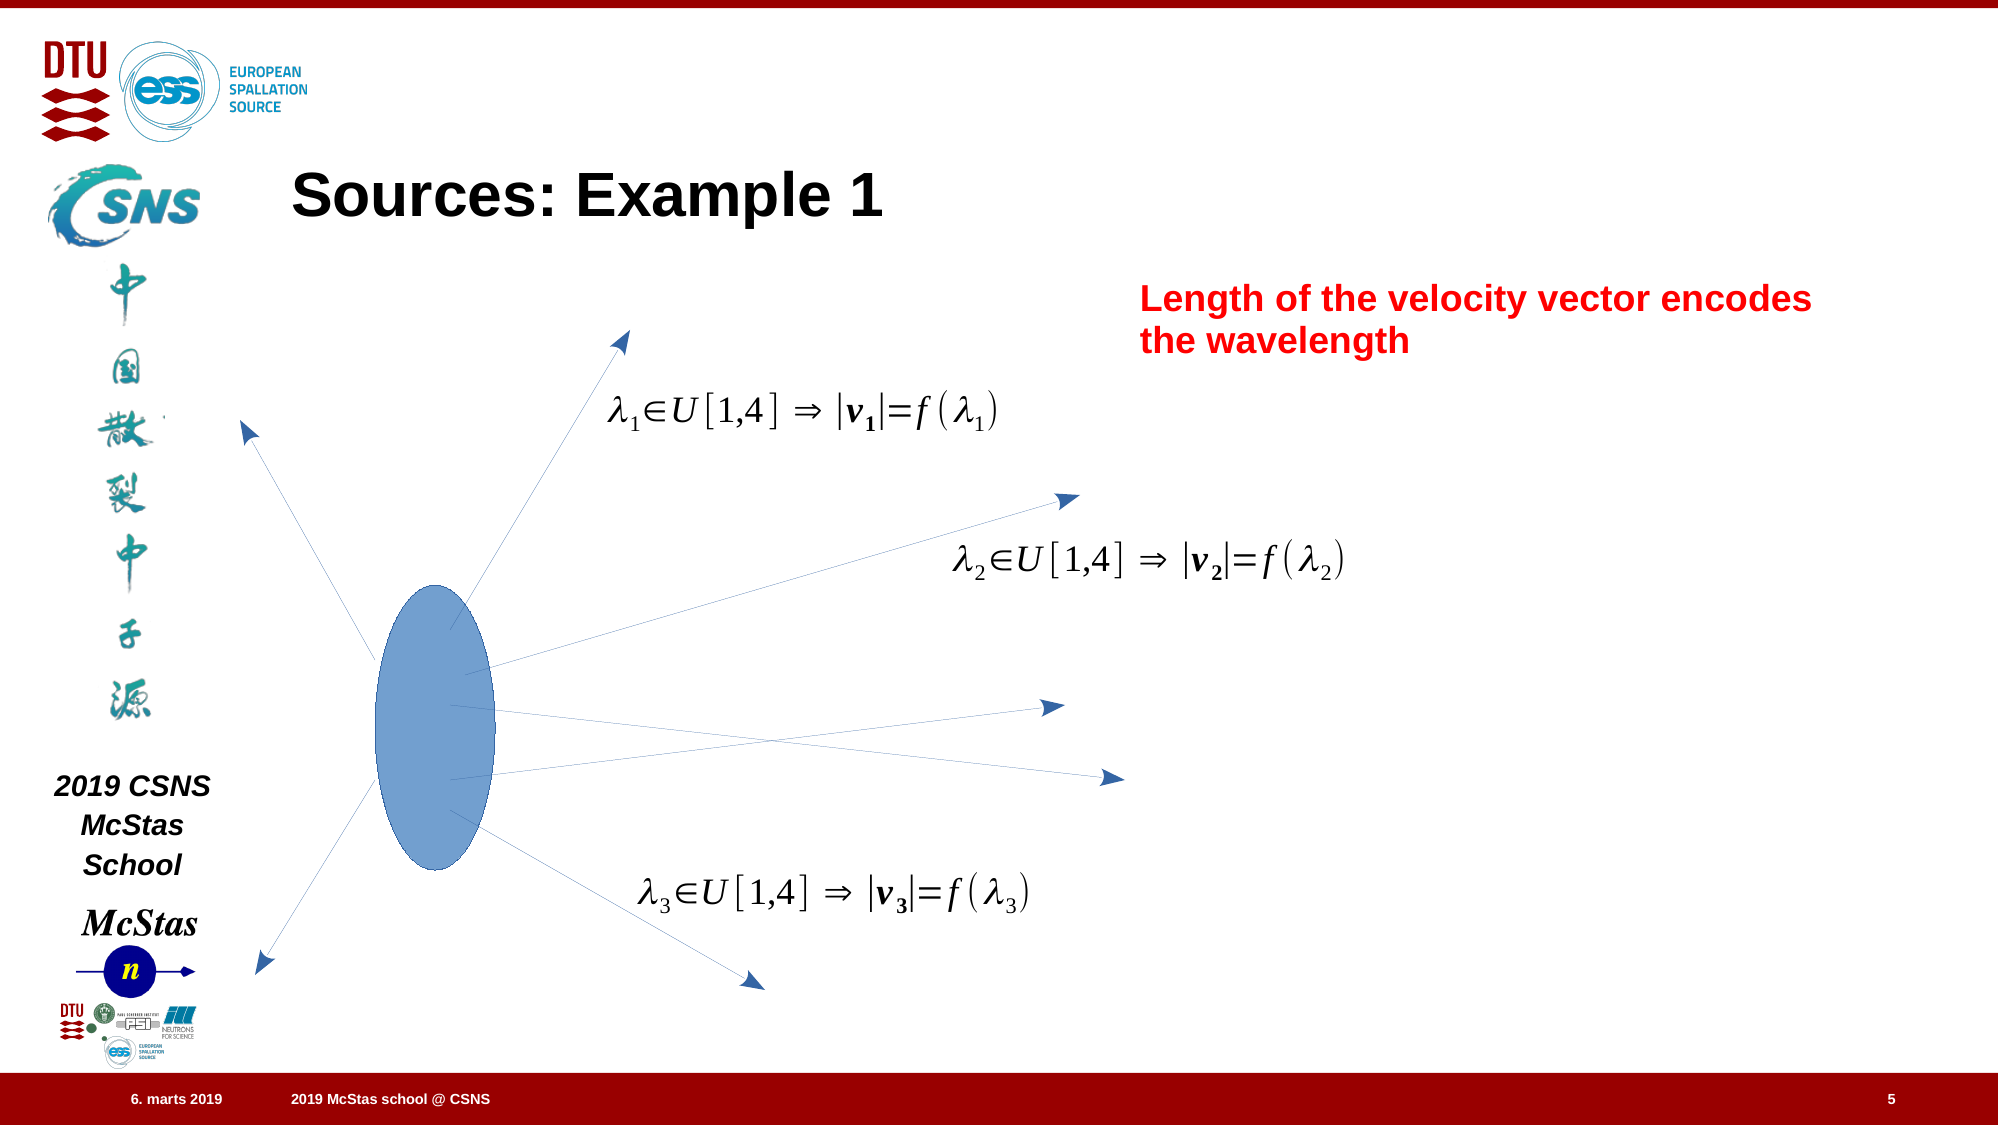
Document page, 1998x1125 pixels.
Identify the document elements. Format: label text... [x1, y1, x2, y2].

picture [48, 162, 209, 744]
text_box Length of the velocity vector encodes the wavelength [1125, 270, 1861, 369]
picture [59, 908, 213, 999]
title Sources: Example 1 [291, 69, 1819, 230]
picture [119, 41, 307, 142]
picture [116, 1013, 160, 1030]
slide_number 1 [1887, 1088, 1909, 1110]
chart [945, 537, 1352, 586]
chart [600, 387, 1006, 436]
chart [630, 870, 1037, 918]
picture [86, 1003, 197, 1069]
text_box [375, 585, 496, 871]
